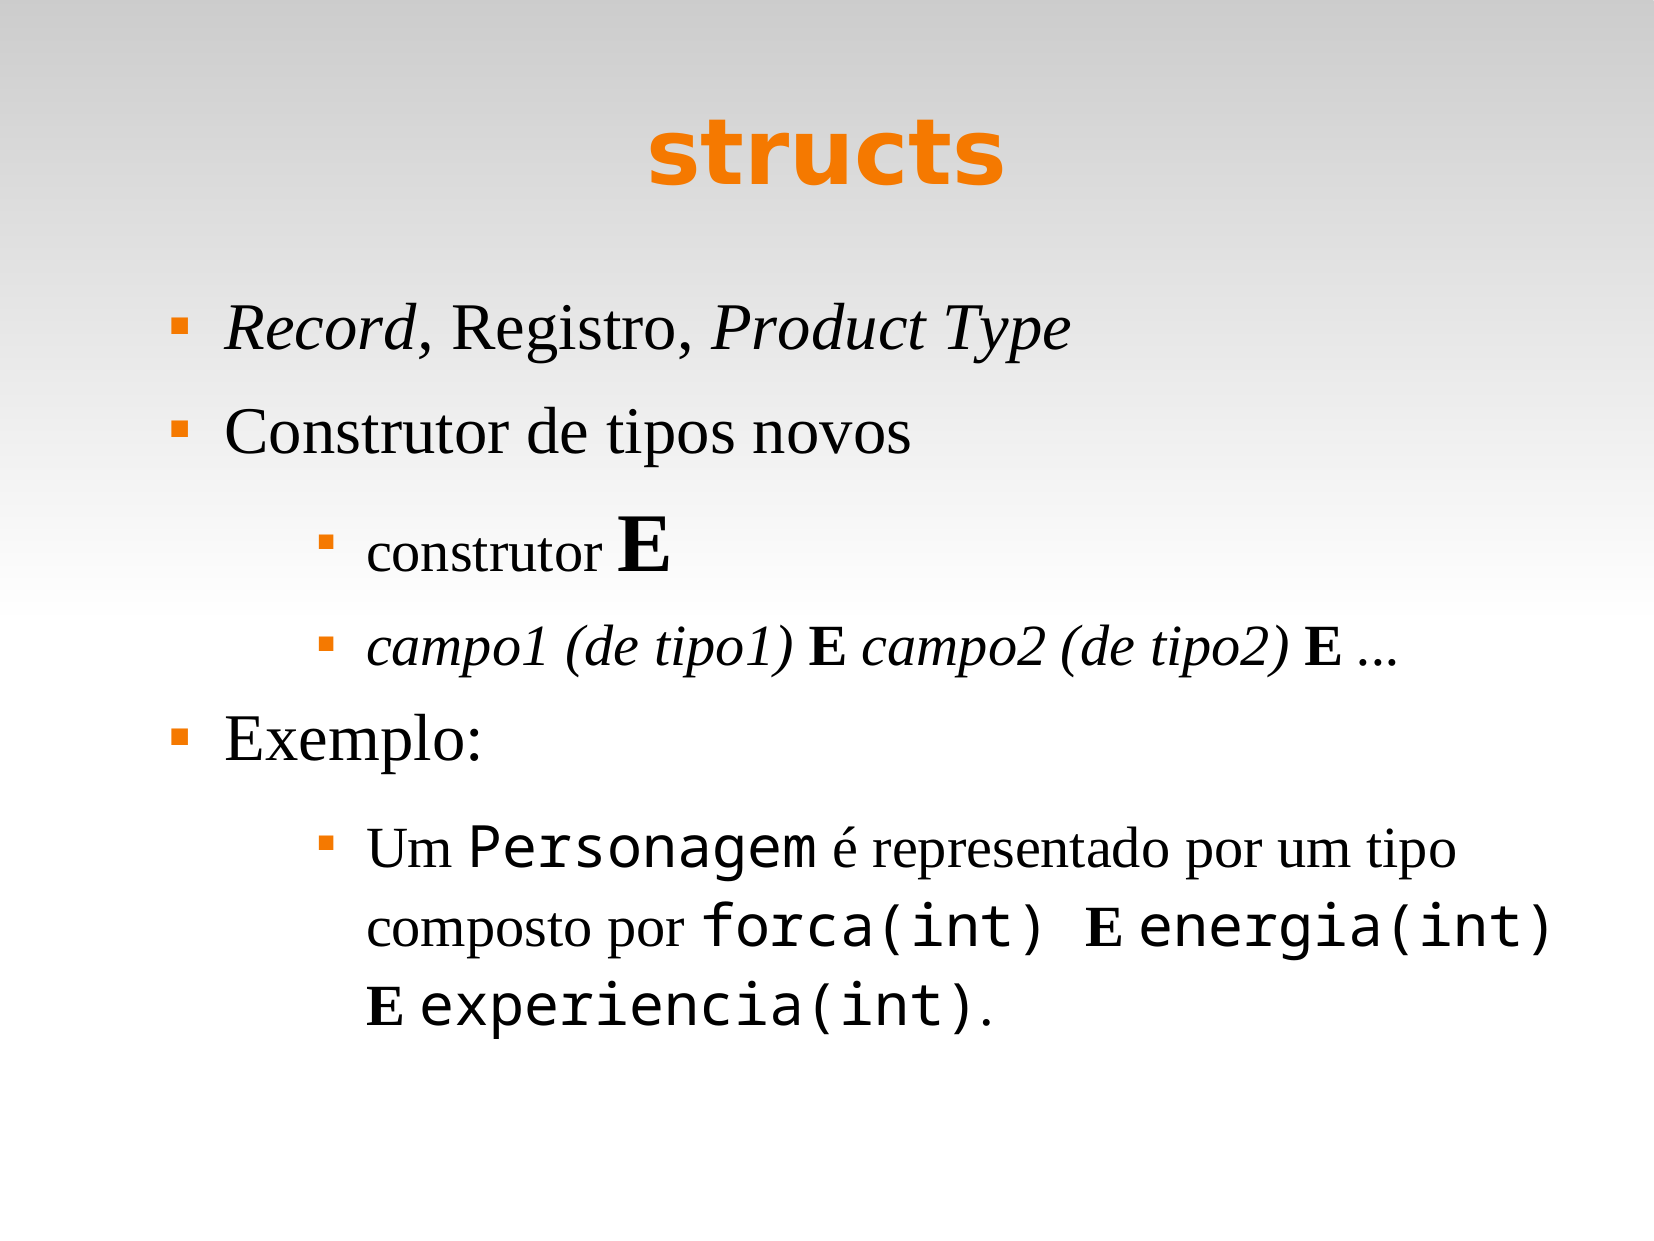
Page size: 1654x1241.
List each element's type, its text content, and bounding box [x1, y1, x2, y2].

list Record, Registro, Product Type Construtor de tipos novos construtor E campo1 (de tipo1) E campo2 (de tipo2) E ... Exemplo: Um Personagem é representado por um tipo composto por forca(int) E energia(int) E experiencia(int). [82, 290, 1571, 1149]
title structs [82, 49, 1571, 257]
